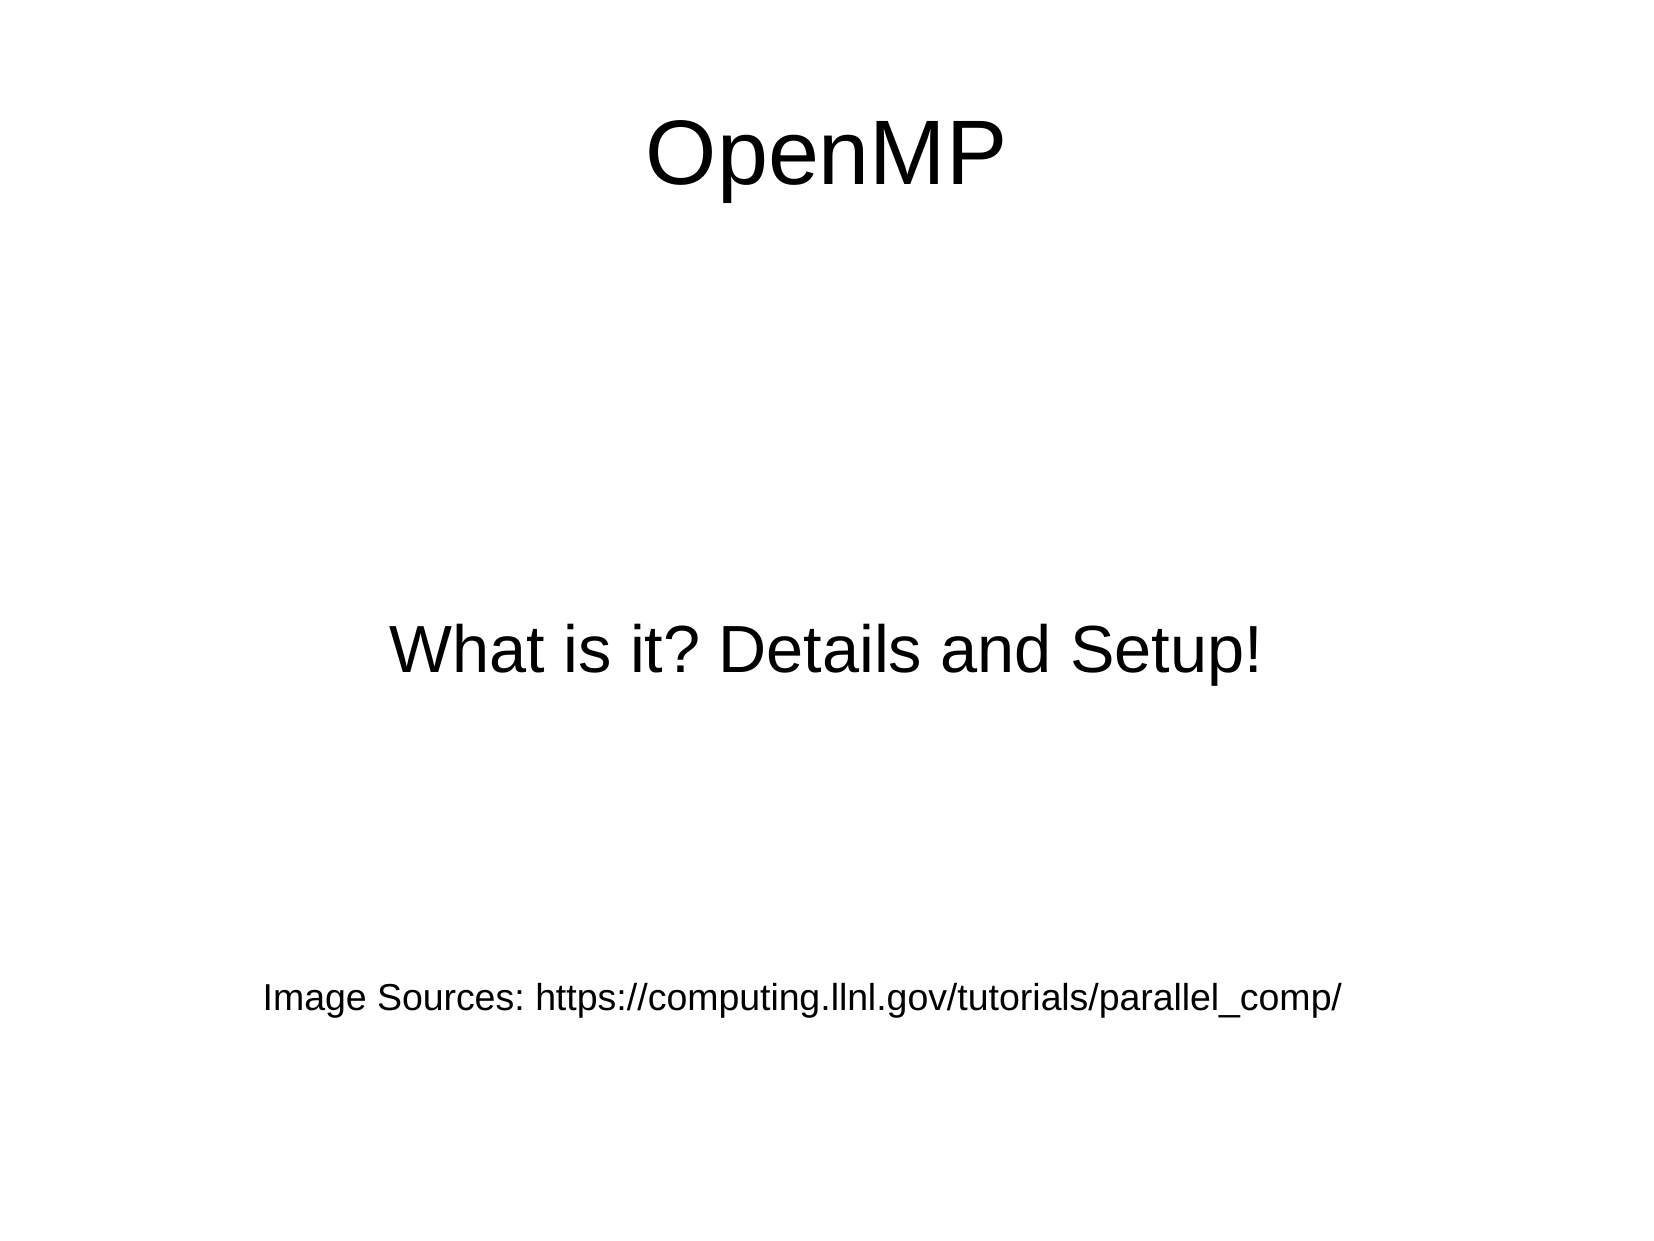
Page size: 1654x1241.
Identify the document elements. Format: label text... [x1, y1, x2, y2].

subtitle What is it? Details and Setup! [82, 290, 1571, 1010]
title OpenMP [82, 49, 1571, 257]
text_box Image Sources: https://computing.llnl.gov/tutorials/parallel_comp/ [248, 968, 1358, 1026]
